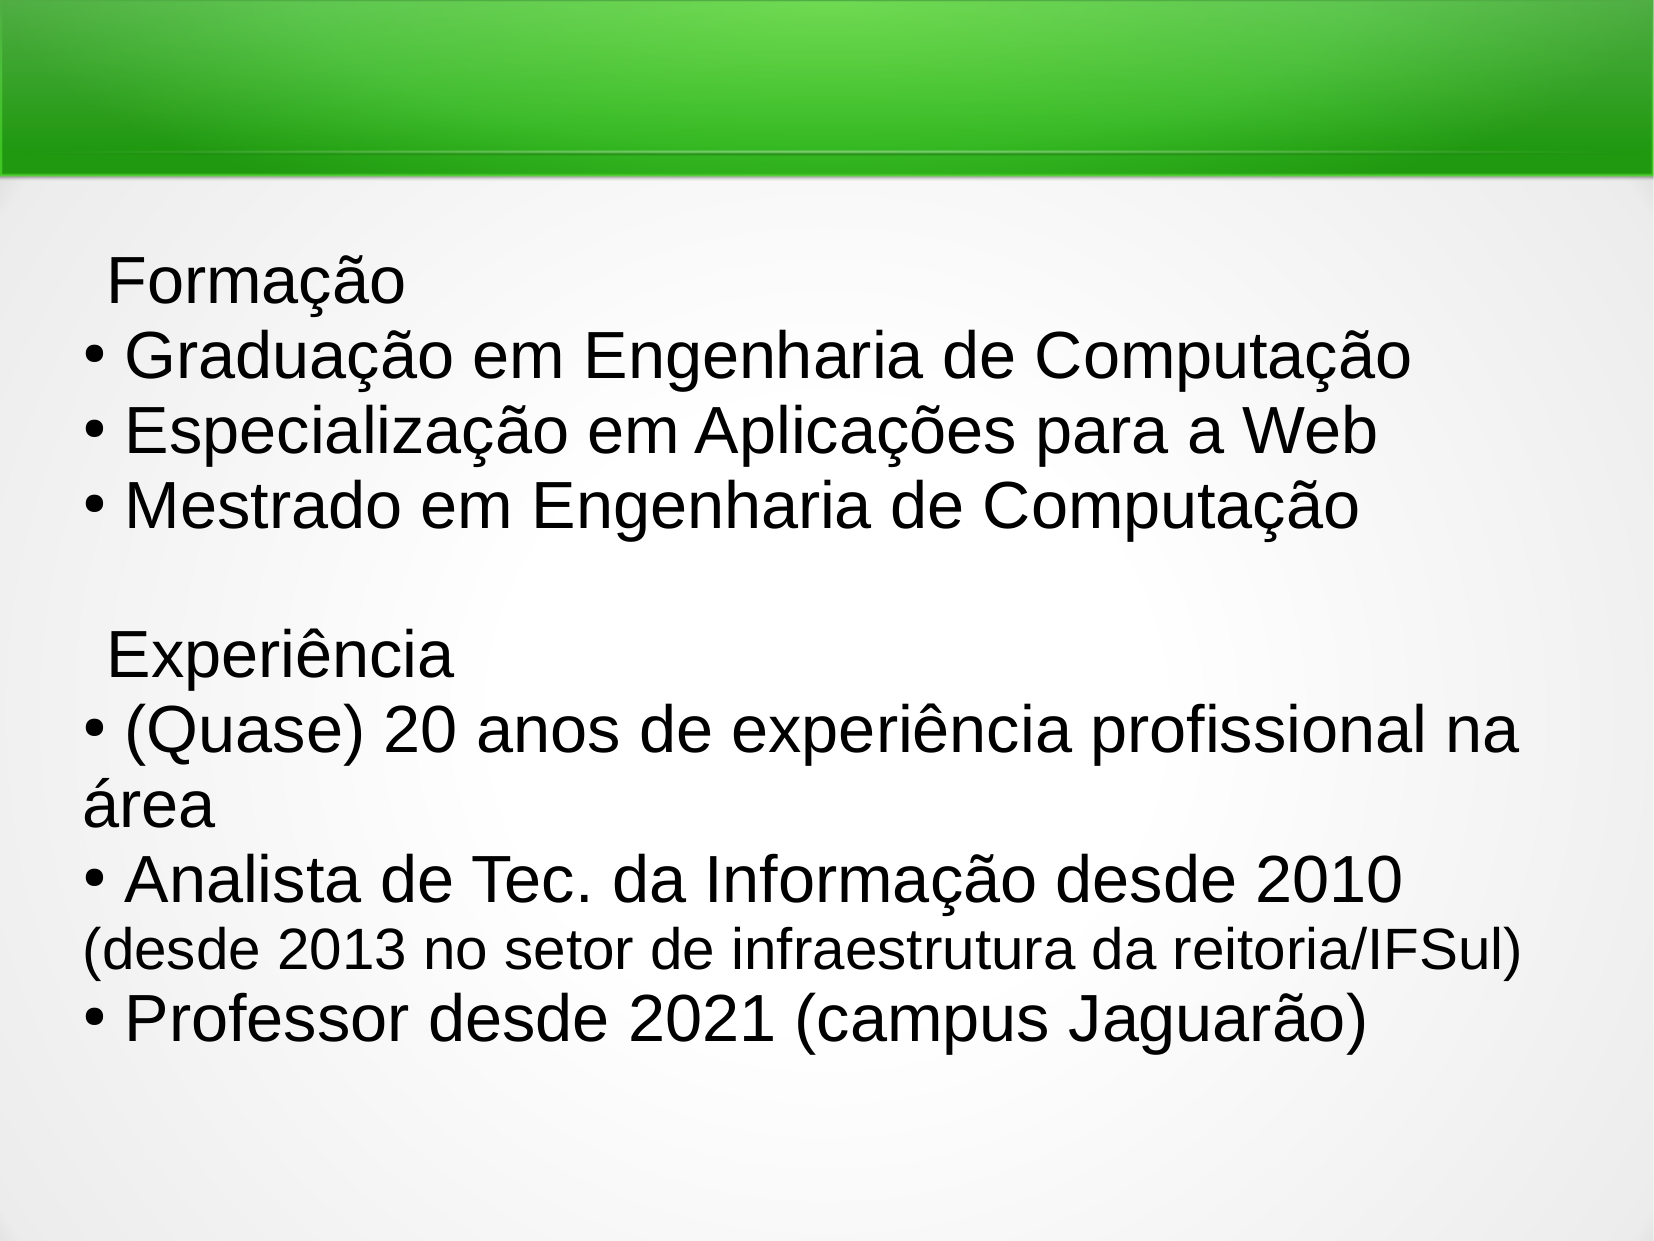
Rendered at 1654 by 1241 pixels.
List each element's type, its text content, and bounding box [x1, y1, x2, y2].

subtitle Formação Graduação em Engenharia de Computação Especialização em Aplicações para a Web Mestrado em Engenharia de Computação Experiência (Quase) 20 anos de experiência profissional na área Analista de Tec. da Informação desde 2010 (desde 2013 no setor de infraestrutura da reitoria/IFSul) Professor desde 2021 (campus Jaguarão) [82, 243, 1571, 1057]
picture [0, 0, 1654, 1241]
